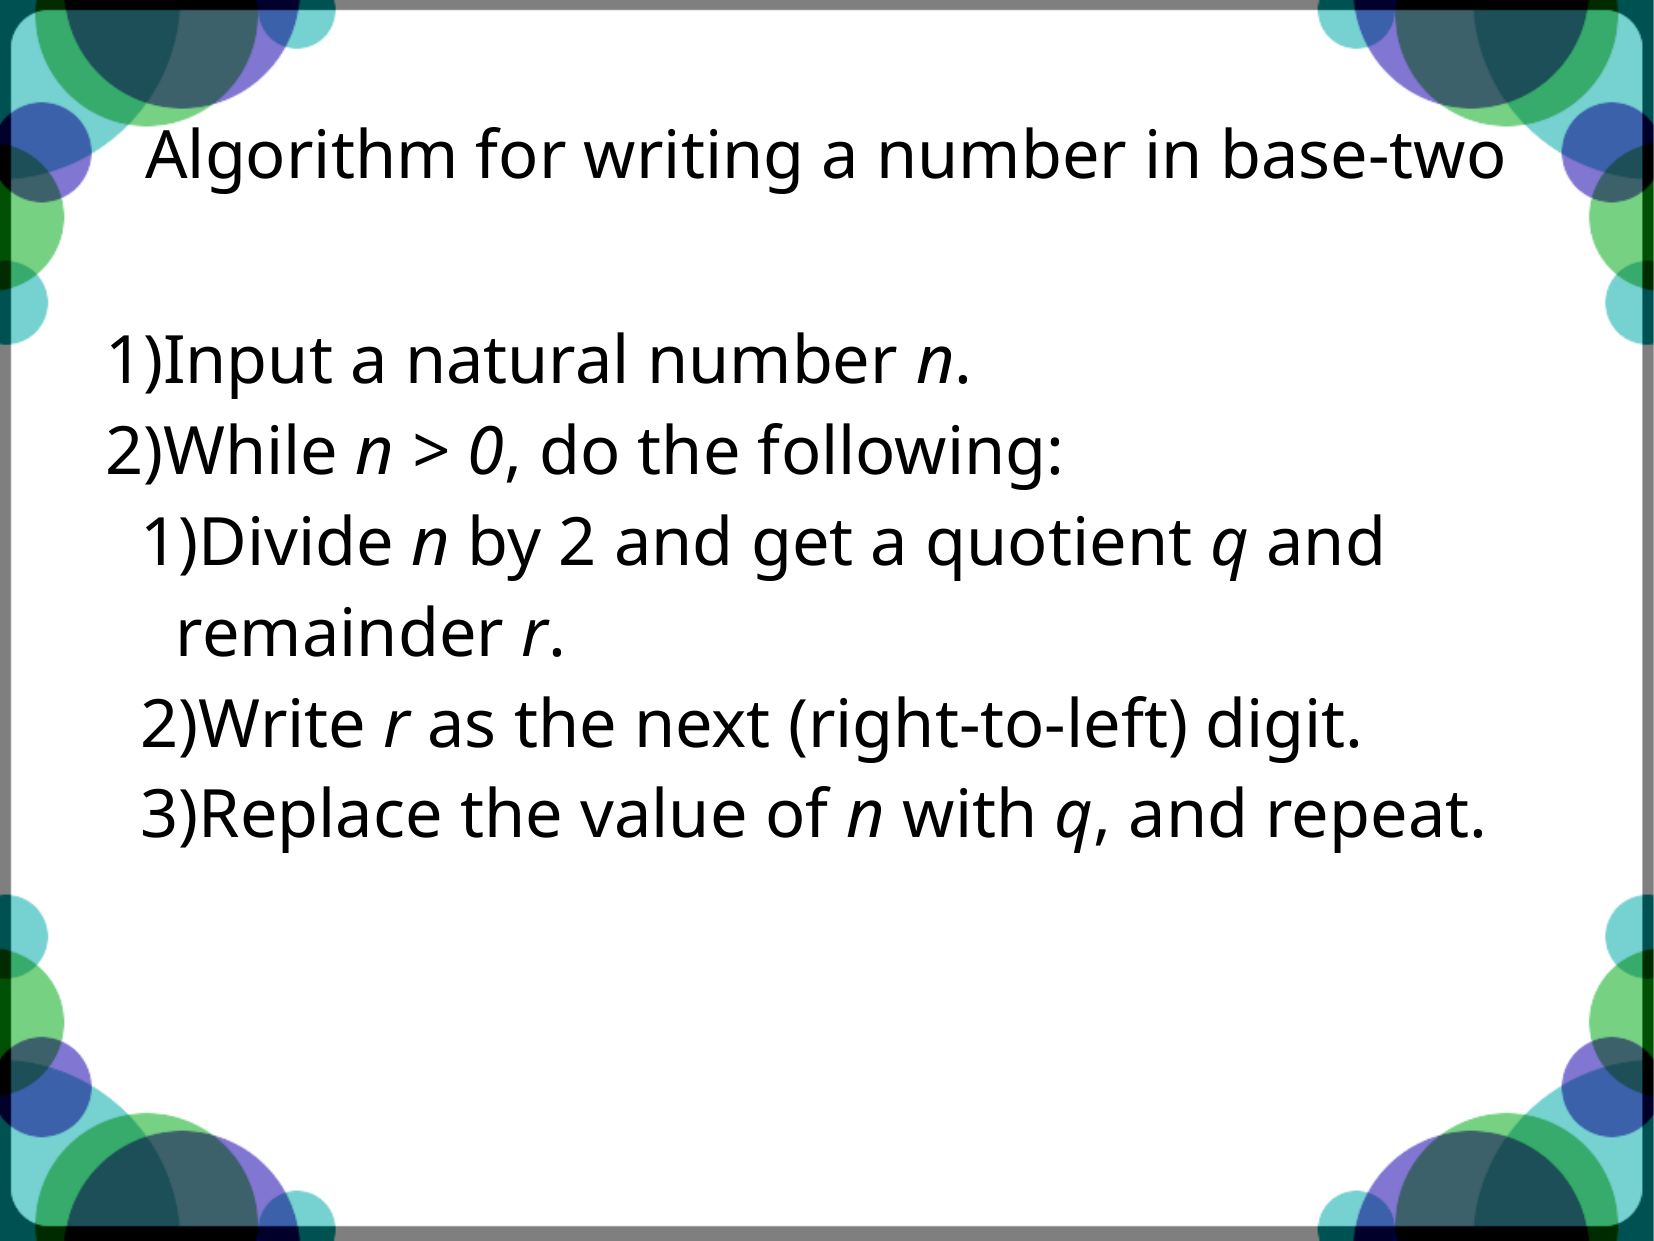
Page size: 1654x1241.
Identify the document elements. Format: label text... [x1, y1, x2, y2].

picture [0, 0, 1654, 1241]
title Algorithm for writing a number in base-two [82, 49, 1571, 257]
text_box Input a natural number n. While n > 0, do the following: Divide n by 2 and get a quotient q and remainder r. Write r as the next (right-to-left) digit. Replace the value of n with q, and repeat. [105, 210, 1576, 961]
